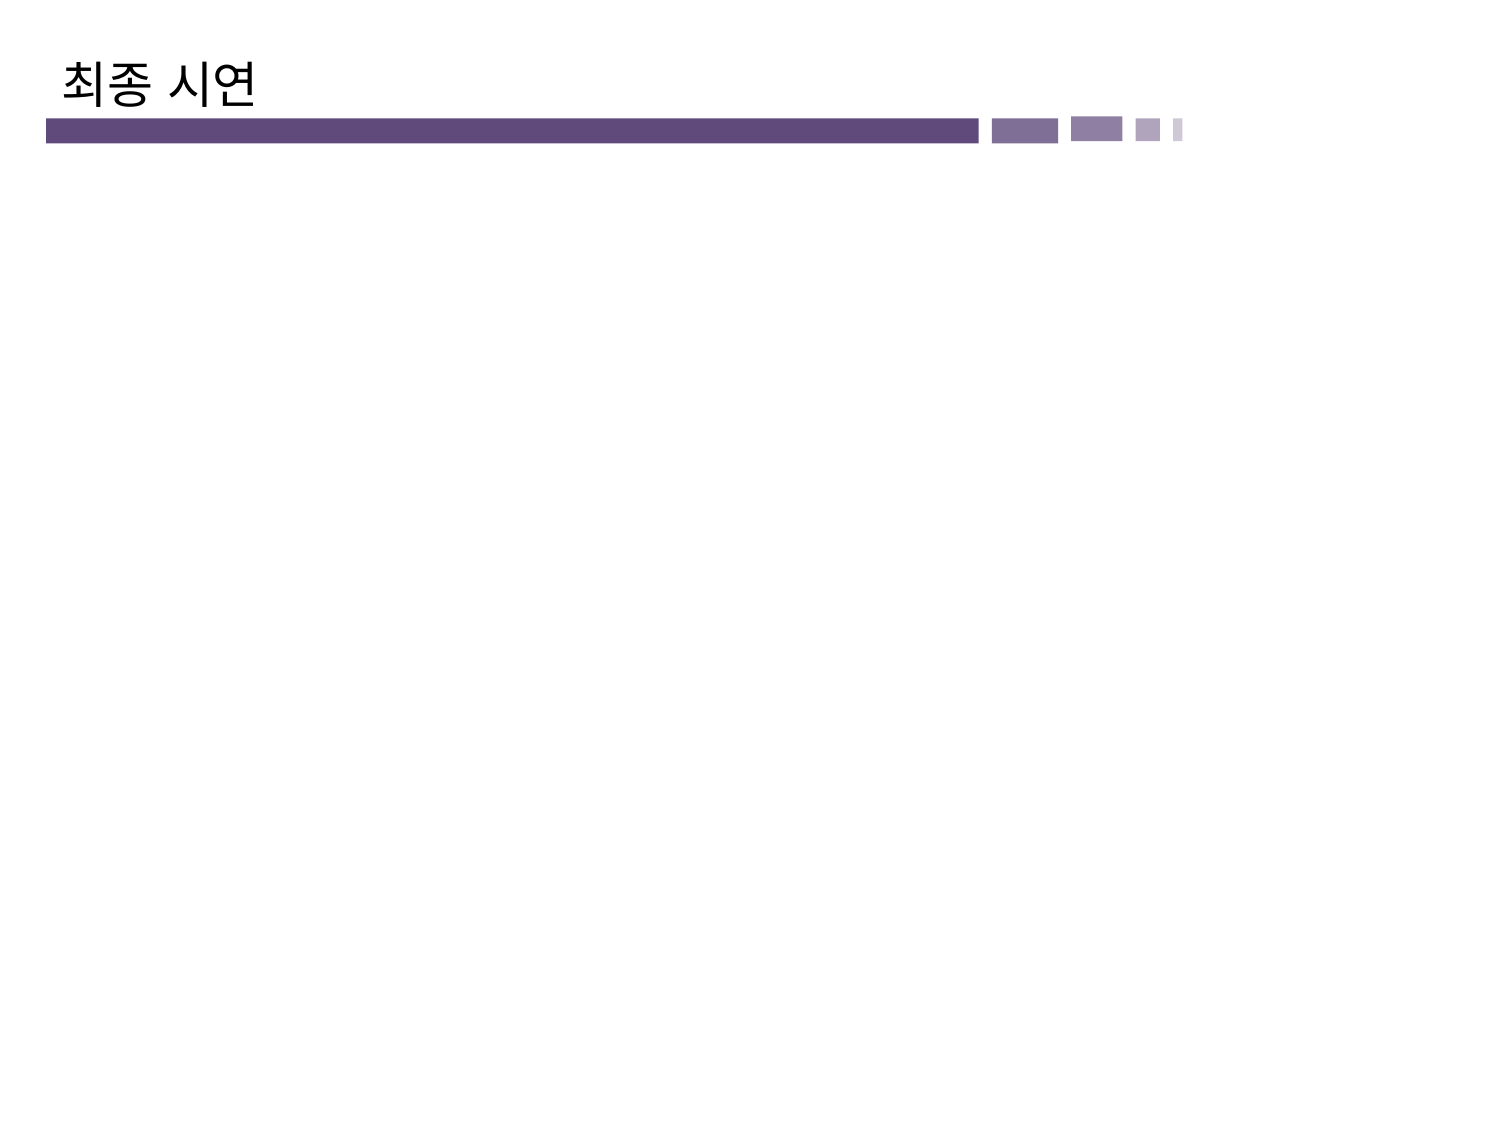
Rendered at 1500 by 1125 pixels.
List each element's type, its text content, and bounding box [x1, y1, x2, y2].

text_box [1071, 116, 1123, 142]
text_box 최종 시연 [46, 45, 774, 121]
text_box [1135, 118, 1160, 142]
text_box [1173, 118, 1183, 142]
text_box [46, 118, 979, 144]
text_box [991, 118, 1059, 144]
